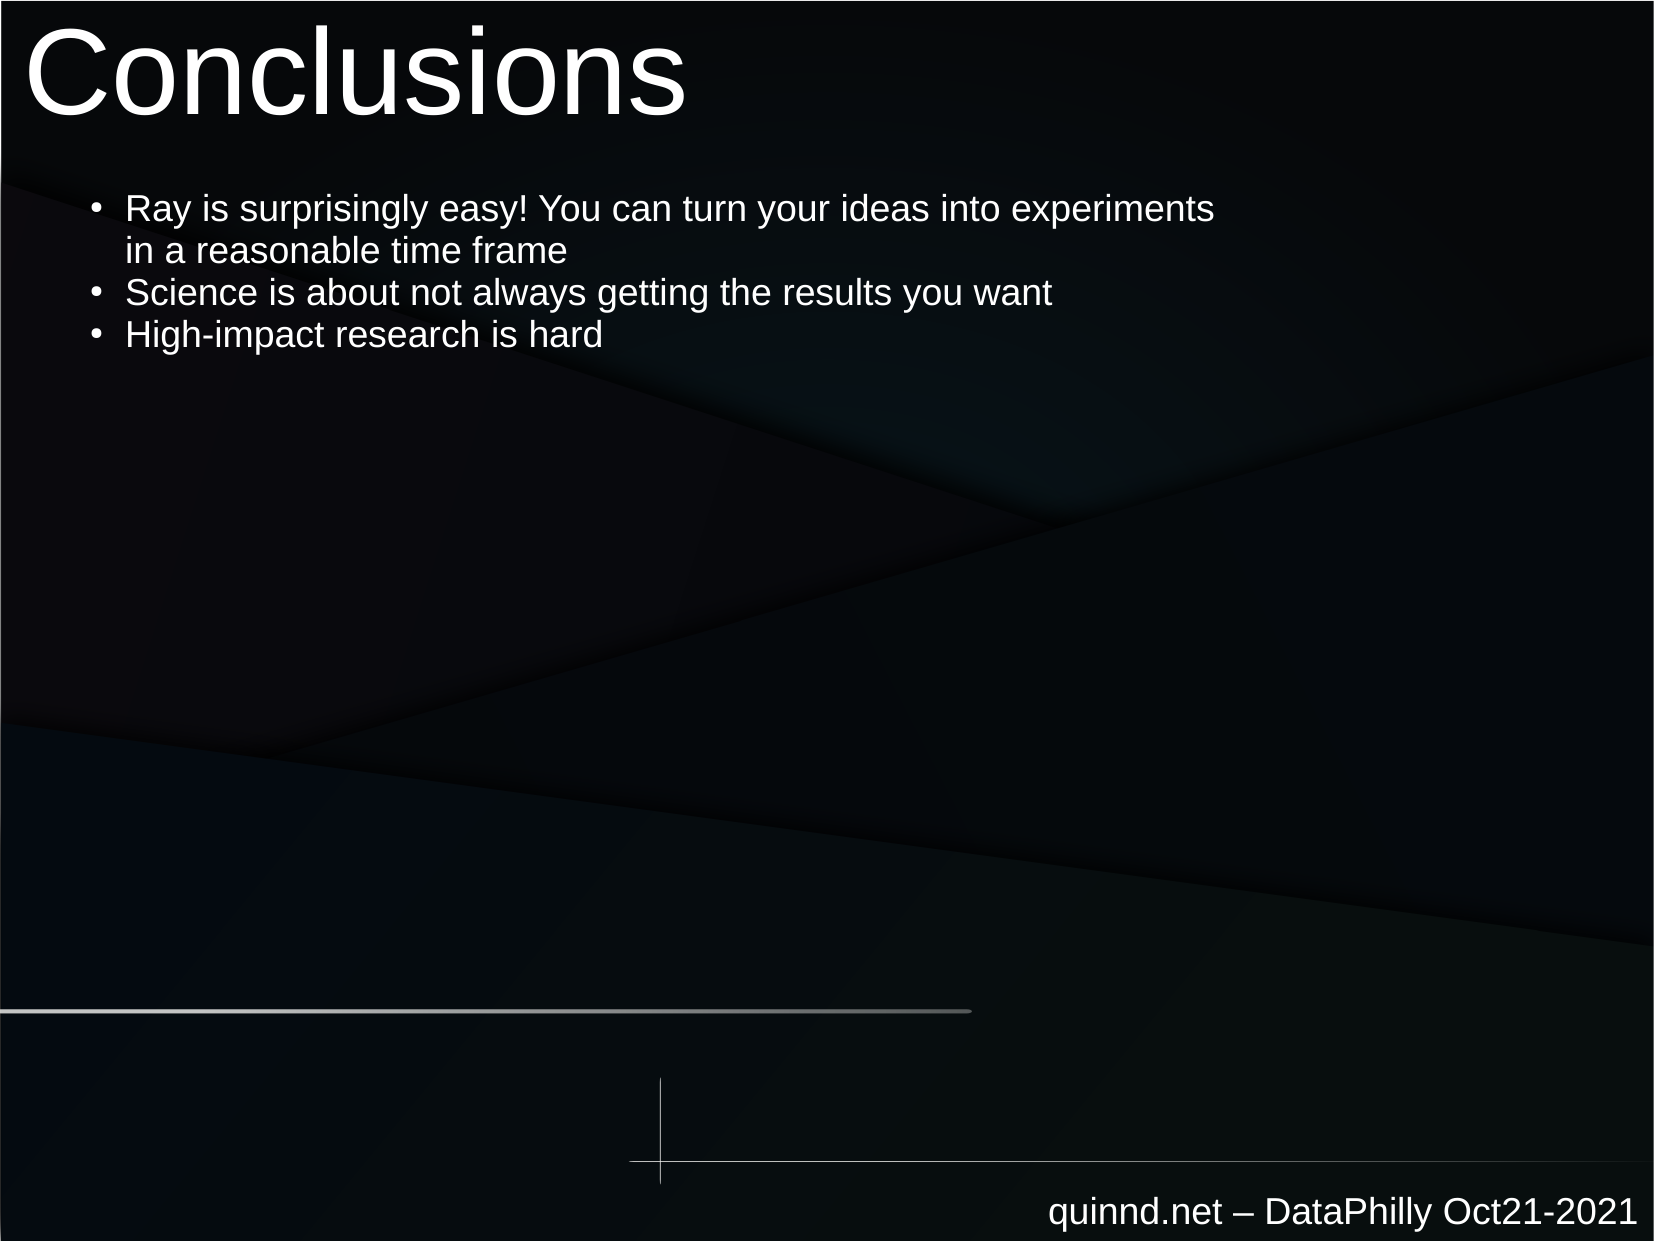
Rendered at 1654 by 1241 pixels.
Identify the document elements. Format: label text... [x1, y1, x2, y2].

text_box Ray is surprisingly easy! You can turn your ideas into experiments in a reasonable time frame Science is about not always getting the results you want High-impact research is hard [75, 180, 1261, 826]
picture [0, 0, 1654, 1241]
title Conclusions [23, 0, 1501, 145]
